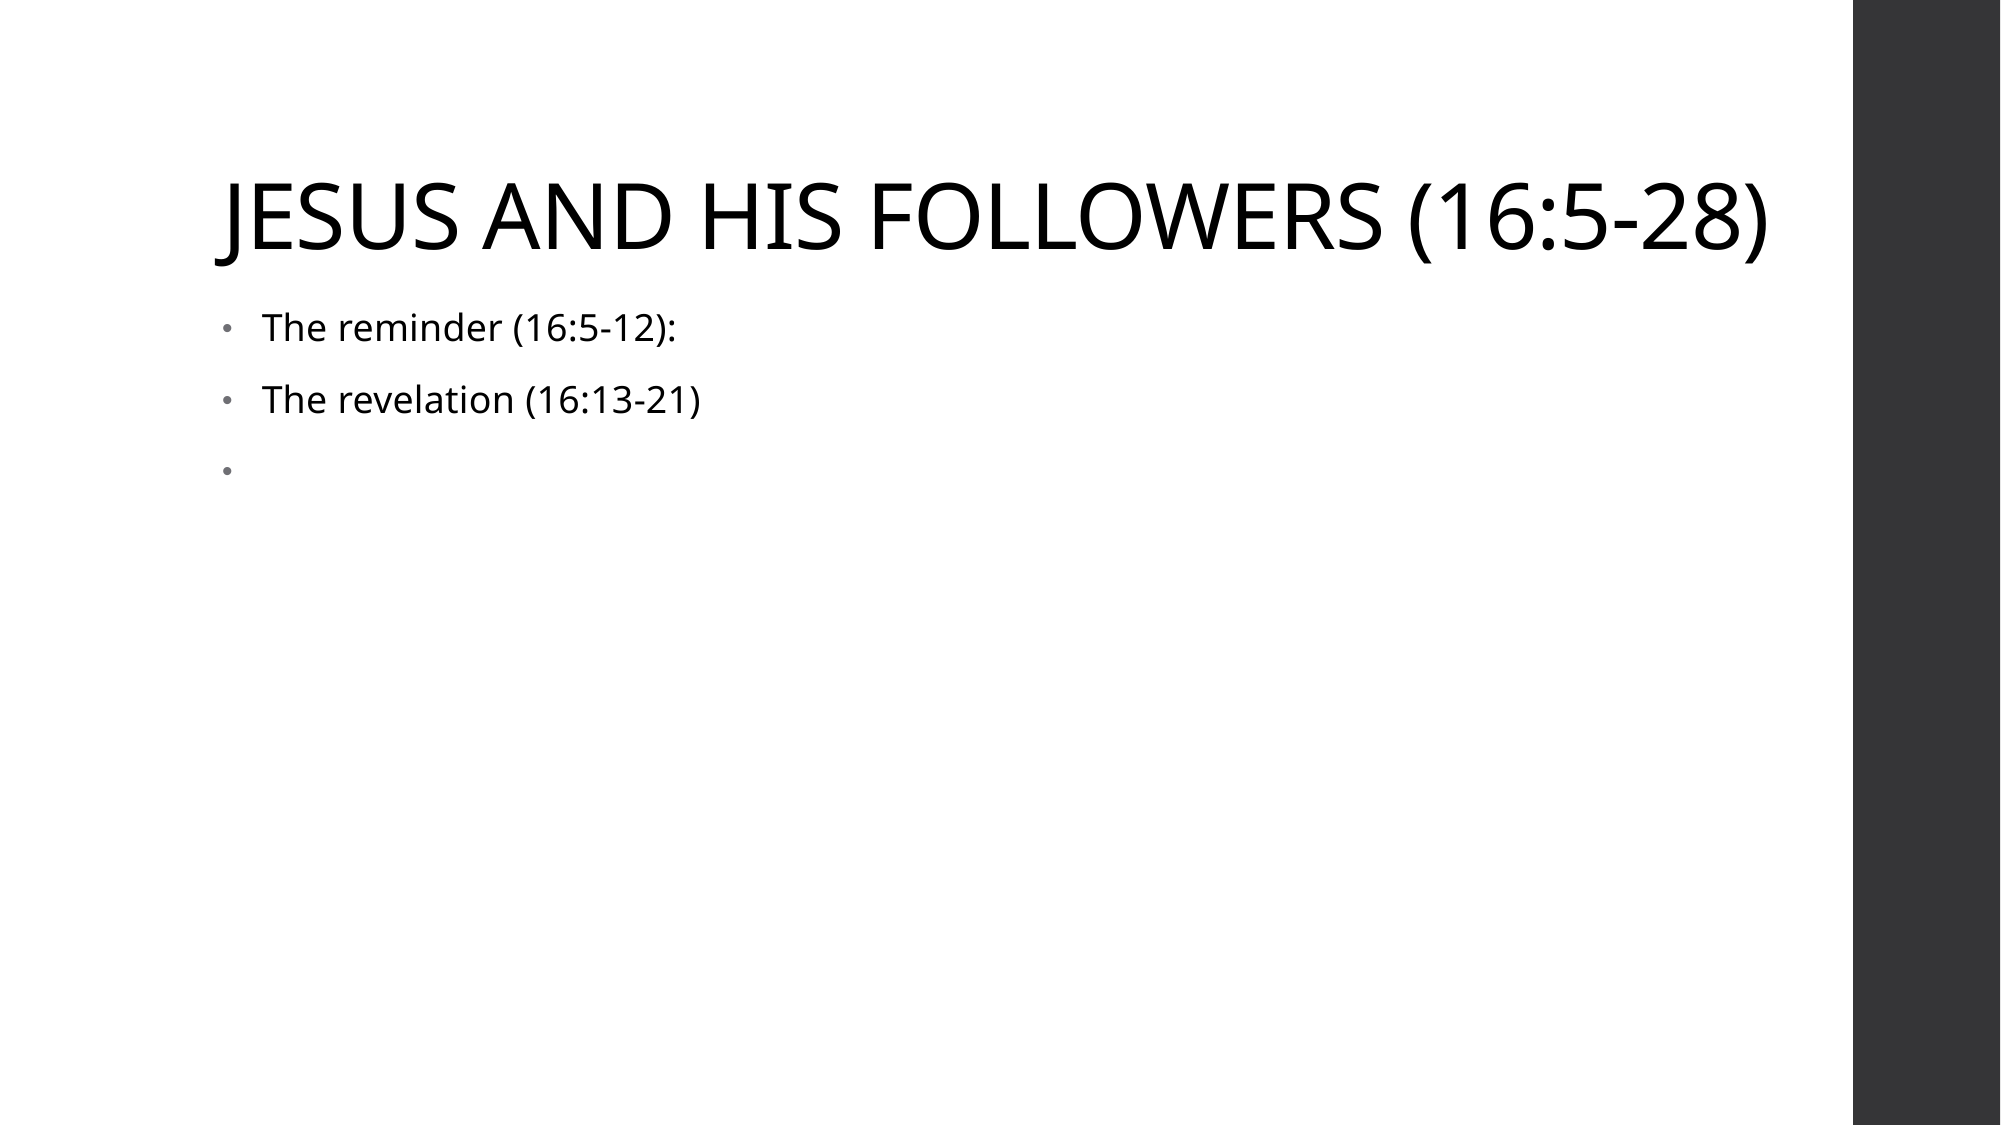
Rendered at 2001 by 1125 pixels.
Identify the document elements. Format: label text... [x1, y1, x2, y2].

title JESUS AND HIS FOLLOWERS (16:5-28) [206, 60, 1797, 278]
list The reminder (16:5-12): The revelation (16:13-21) [206, 299, 1617, 1014]
